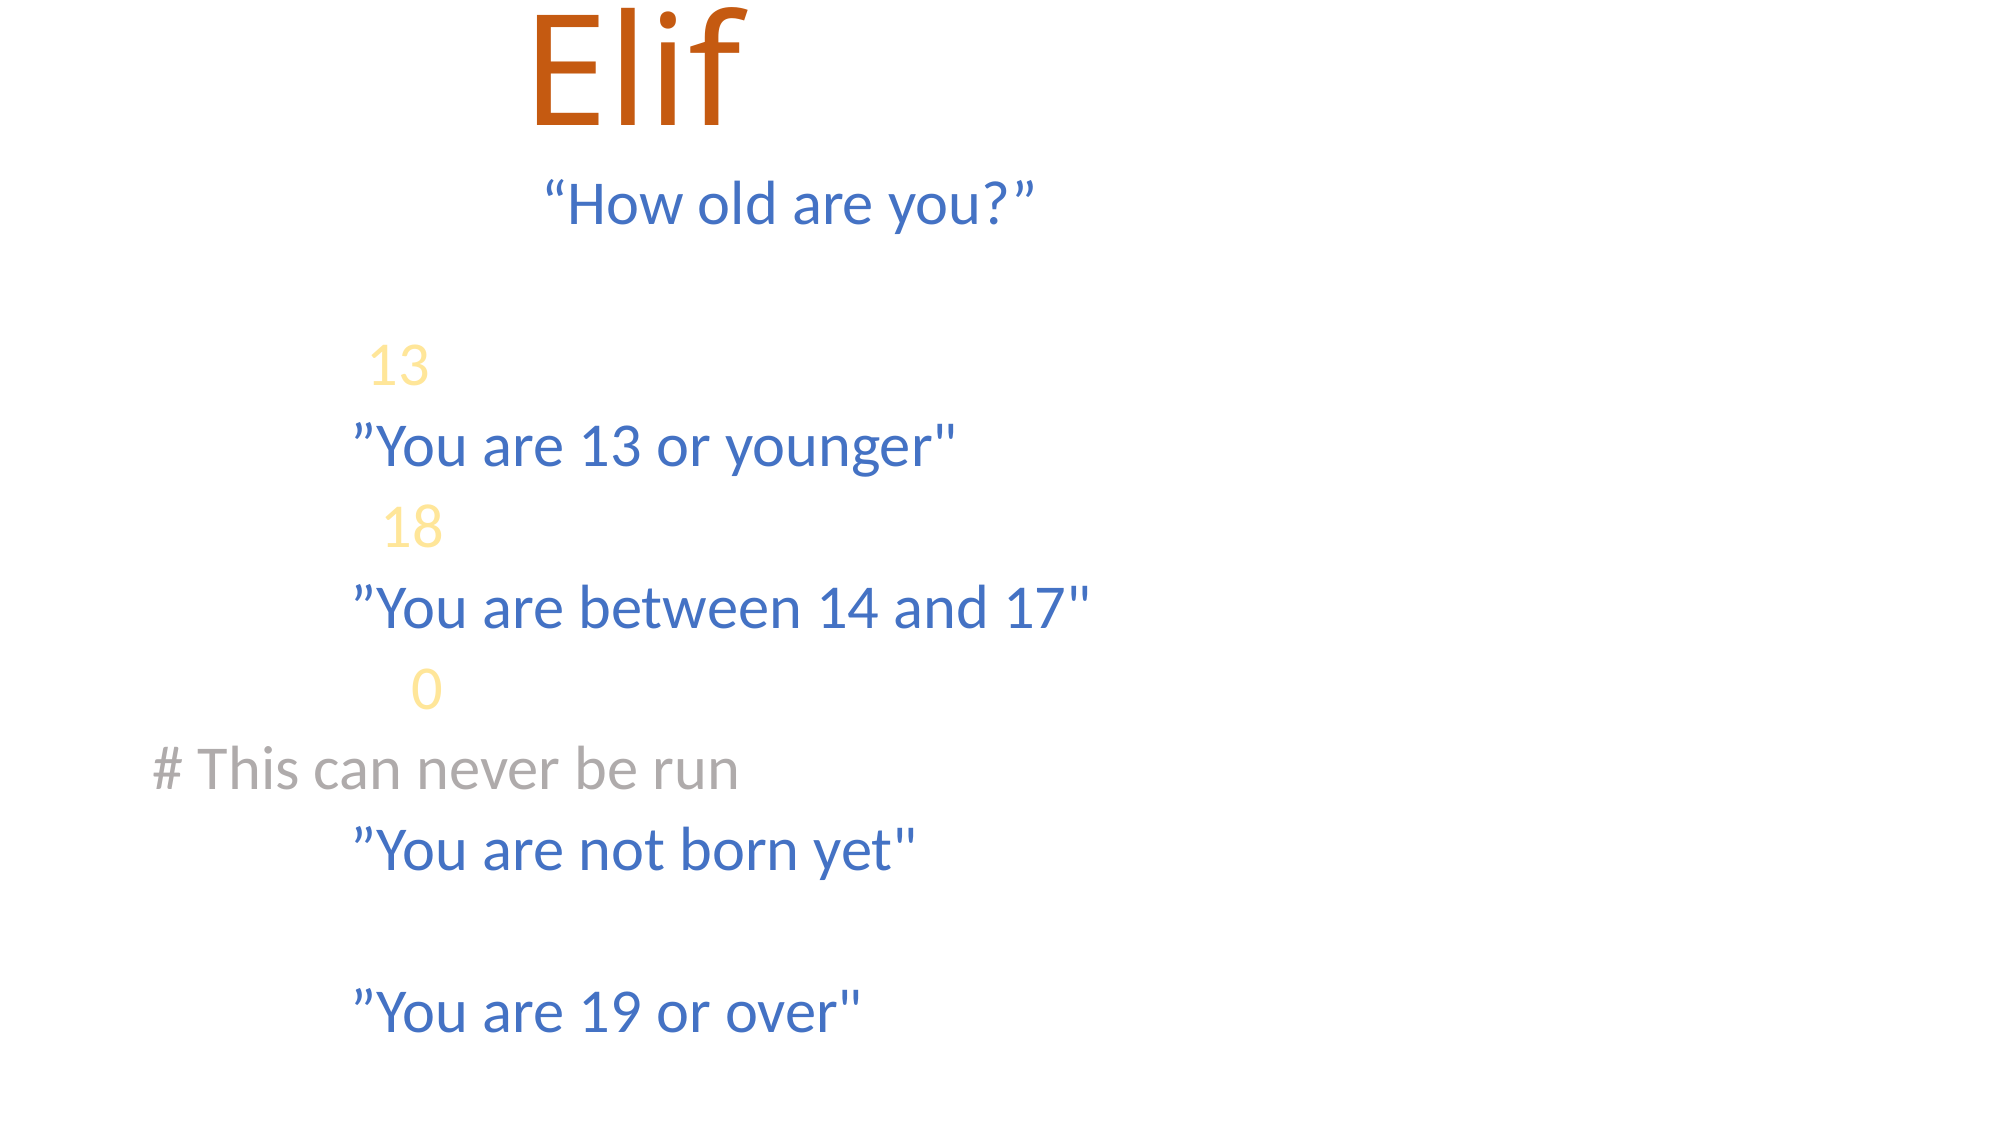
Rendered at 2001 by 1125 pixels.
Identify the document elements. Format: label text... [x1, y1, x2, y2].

list Elif age = int(input(“How old are you?”)) if age <=13: print(”You are 13 or younger") elif age <18: print(”You are between 14 and 17") elif age ==0: # This can never be run print(”You are not born yet") else: print(”You are 19 or over") [137, 0, 1863, 1080]
